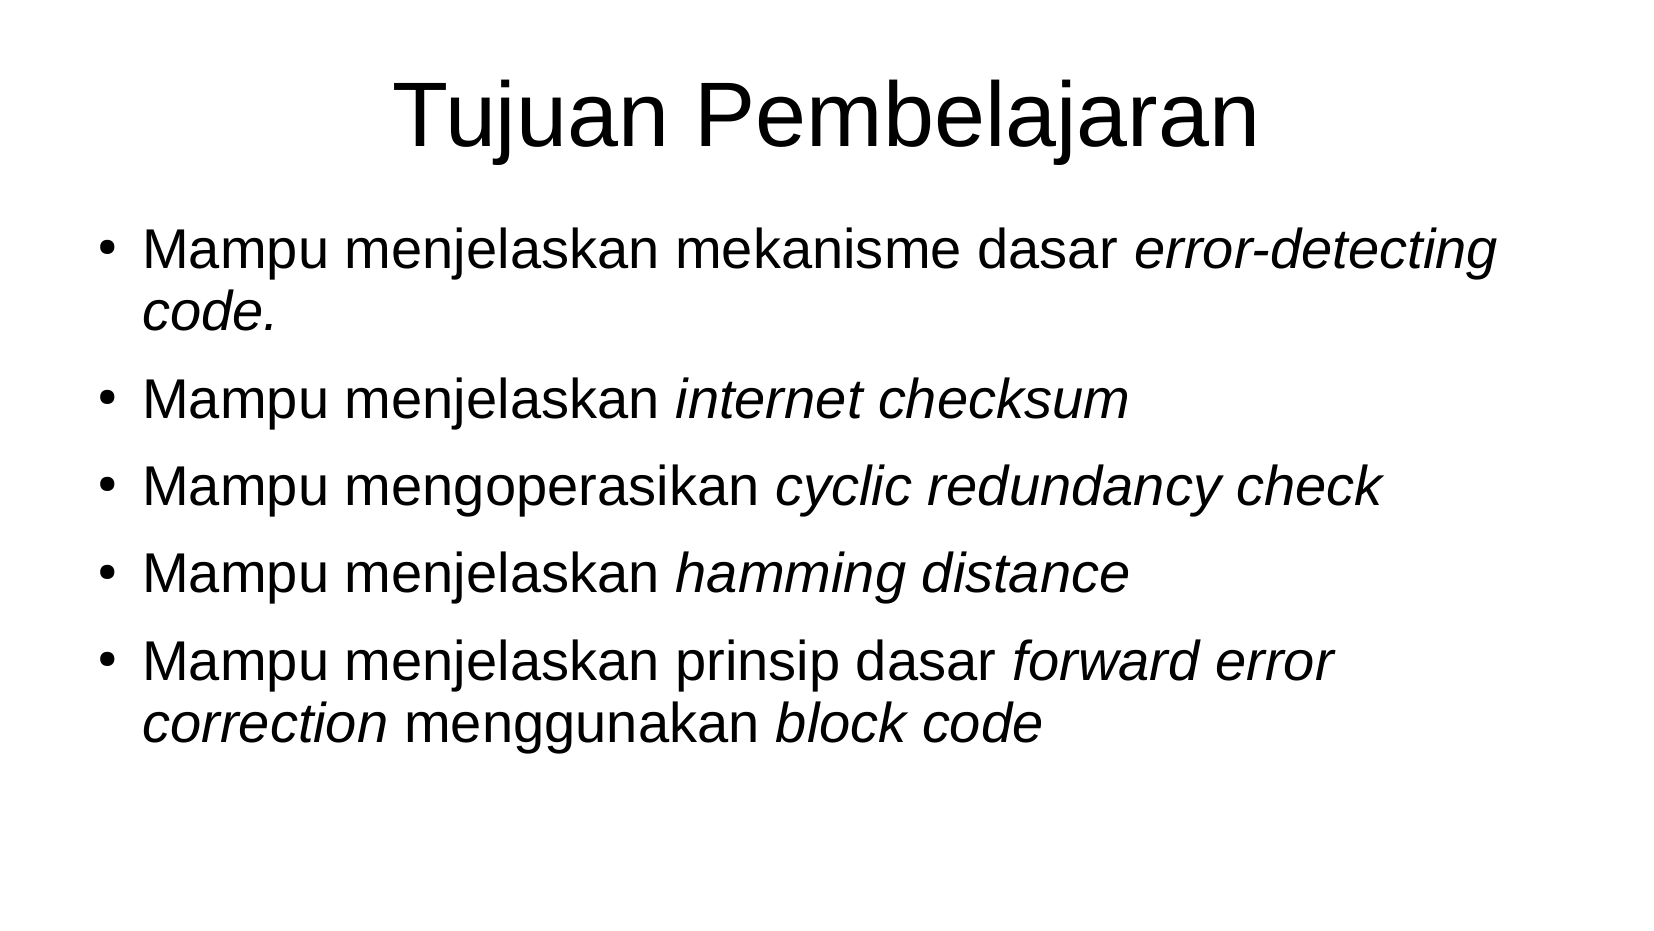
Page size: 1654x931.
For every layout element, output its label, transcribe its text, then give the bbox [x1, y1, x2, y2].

title Tujuan Pembelajaran [82, 37, 1571, 193]
list Mampu menjelaskan mekanisme dasar error-detecting code. Mampu menjelaskan internet checksum Mampu mengoperasikan cyclic redundancy check Mampu menjelaskan hamming distance Mampu menjelaskan prinsip dasar forward error correction menggunakan block code [82, 217, 1571, 758]
